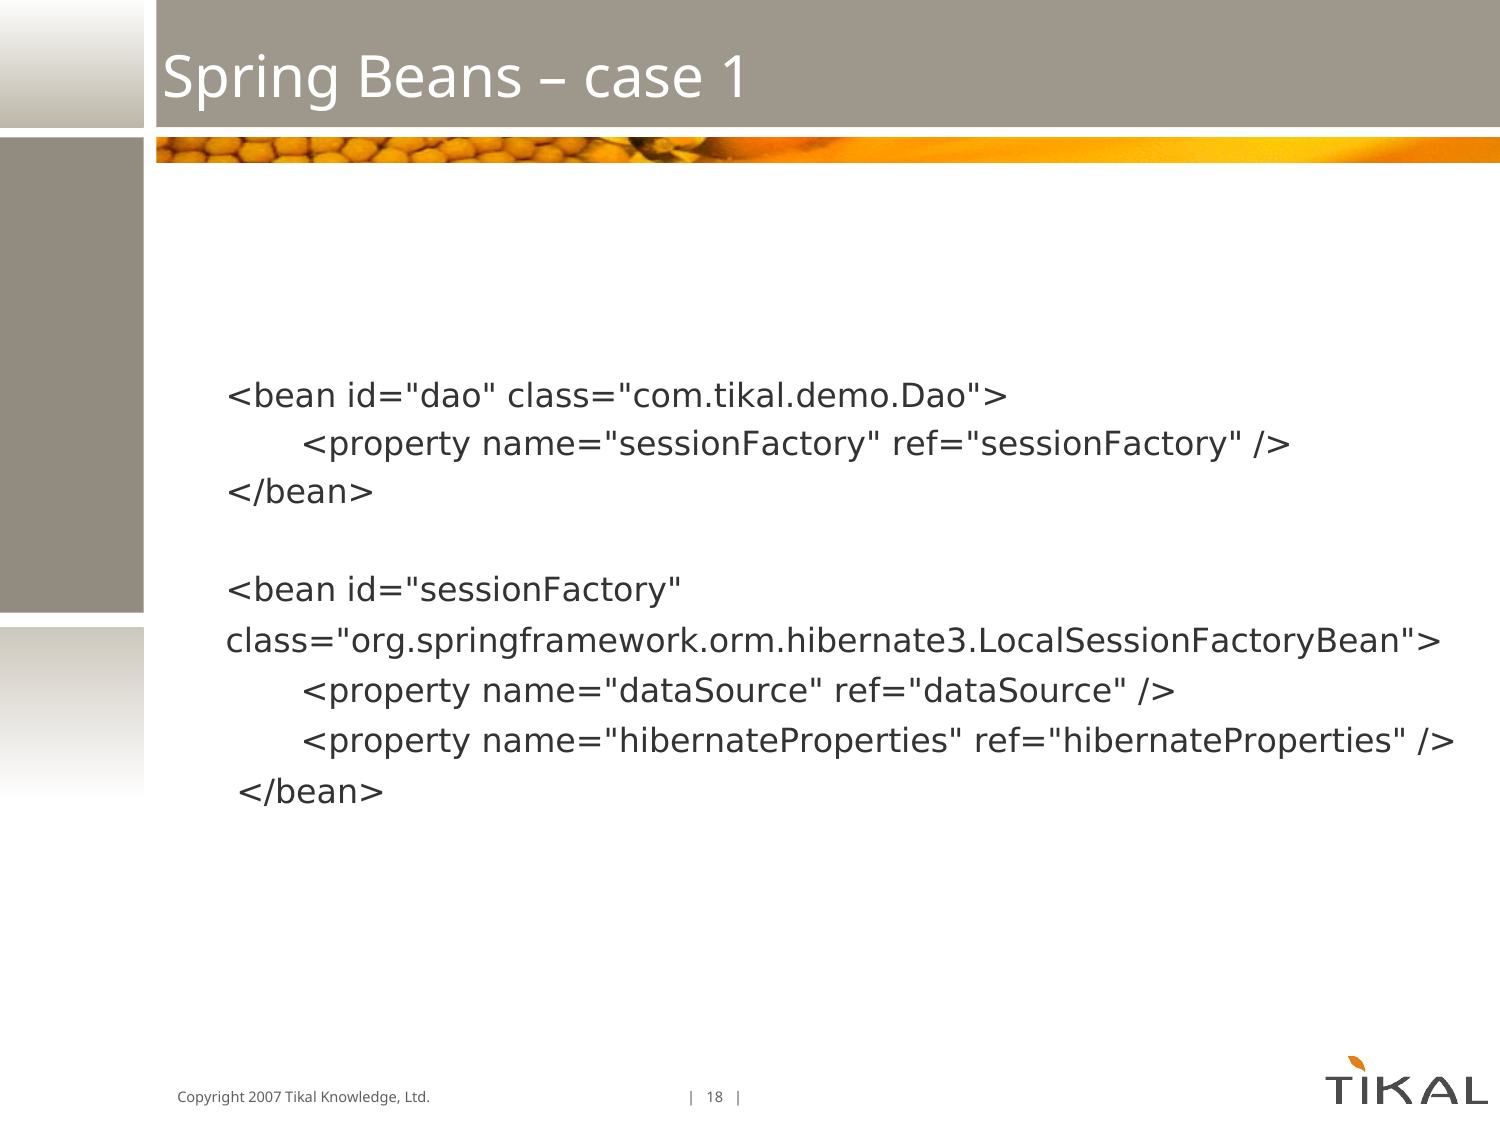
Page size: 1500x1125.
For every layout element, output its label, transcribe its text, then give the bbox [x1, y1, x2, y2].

picture [156, 137, 1500, 163]
title Spring Beans – case 1 [162, 24, 1449, 125]
subtitle <bean id="dao" class="com.tikal.demo.Dao"> <property name="sessionFactory" ref="sessionFactory" /> </bean> <bean id="sessionFactory" class="org.springframework.orm.hibernate3.LocalSessionFactoryBean"> <property name="dataSource" ref="dataSource" /> <property name="hibernateProperties" ref="hibernateProperties" /> </bean> [150, 177, 1462, 1012]
picture [1312, 1034, 1500, 1125]
